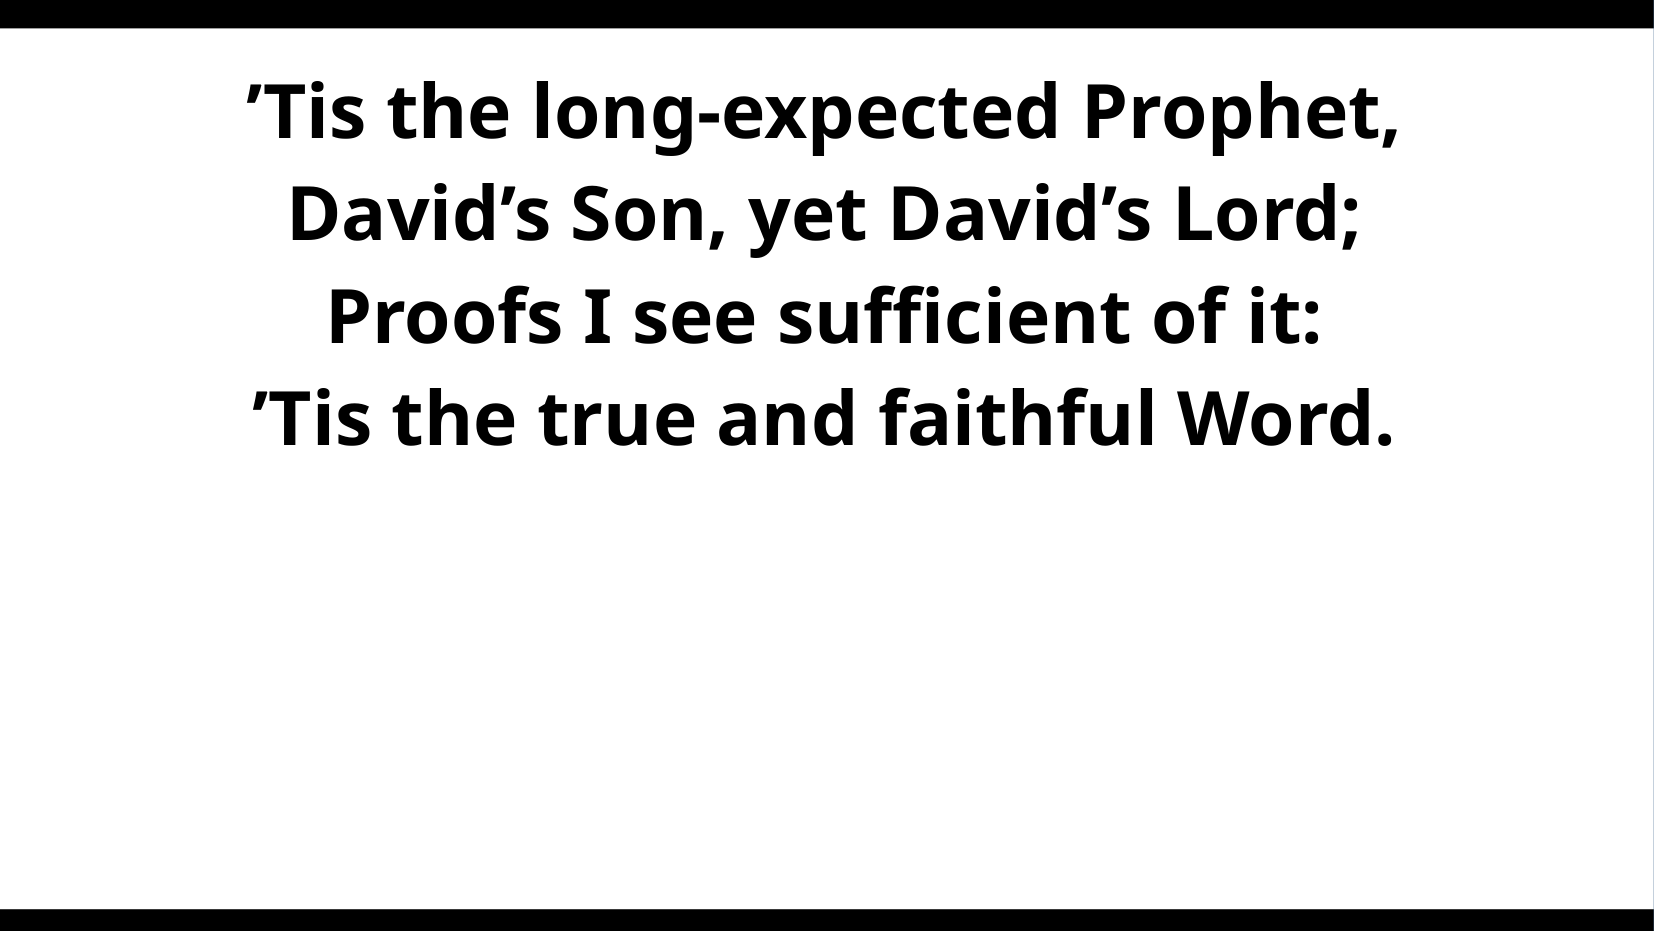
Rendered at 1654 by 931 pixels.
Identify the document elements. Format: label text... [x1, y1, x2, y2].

text_box ’Tis the long-expected Prophet, David’s Son, yet David’s Lord; Proofs I see sufficient of it: ’Tis the true and faithful Word. [90, 50, 1561, 466]
picture [0, 0, 1654, 931]
